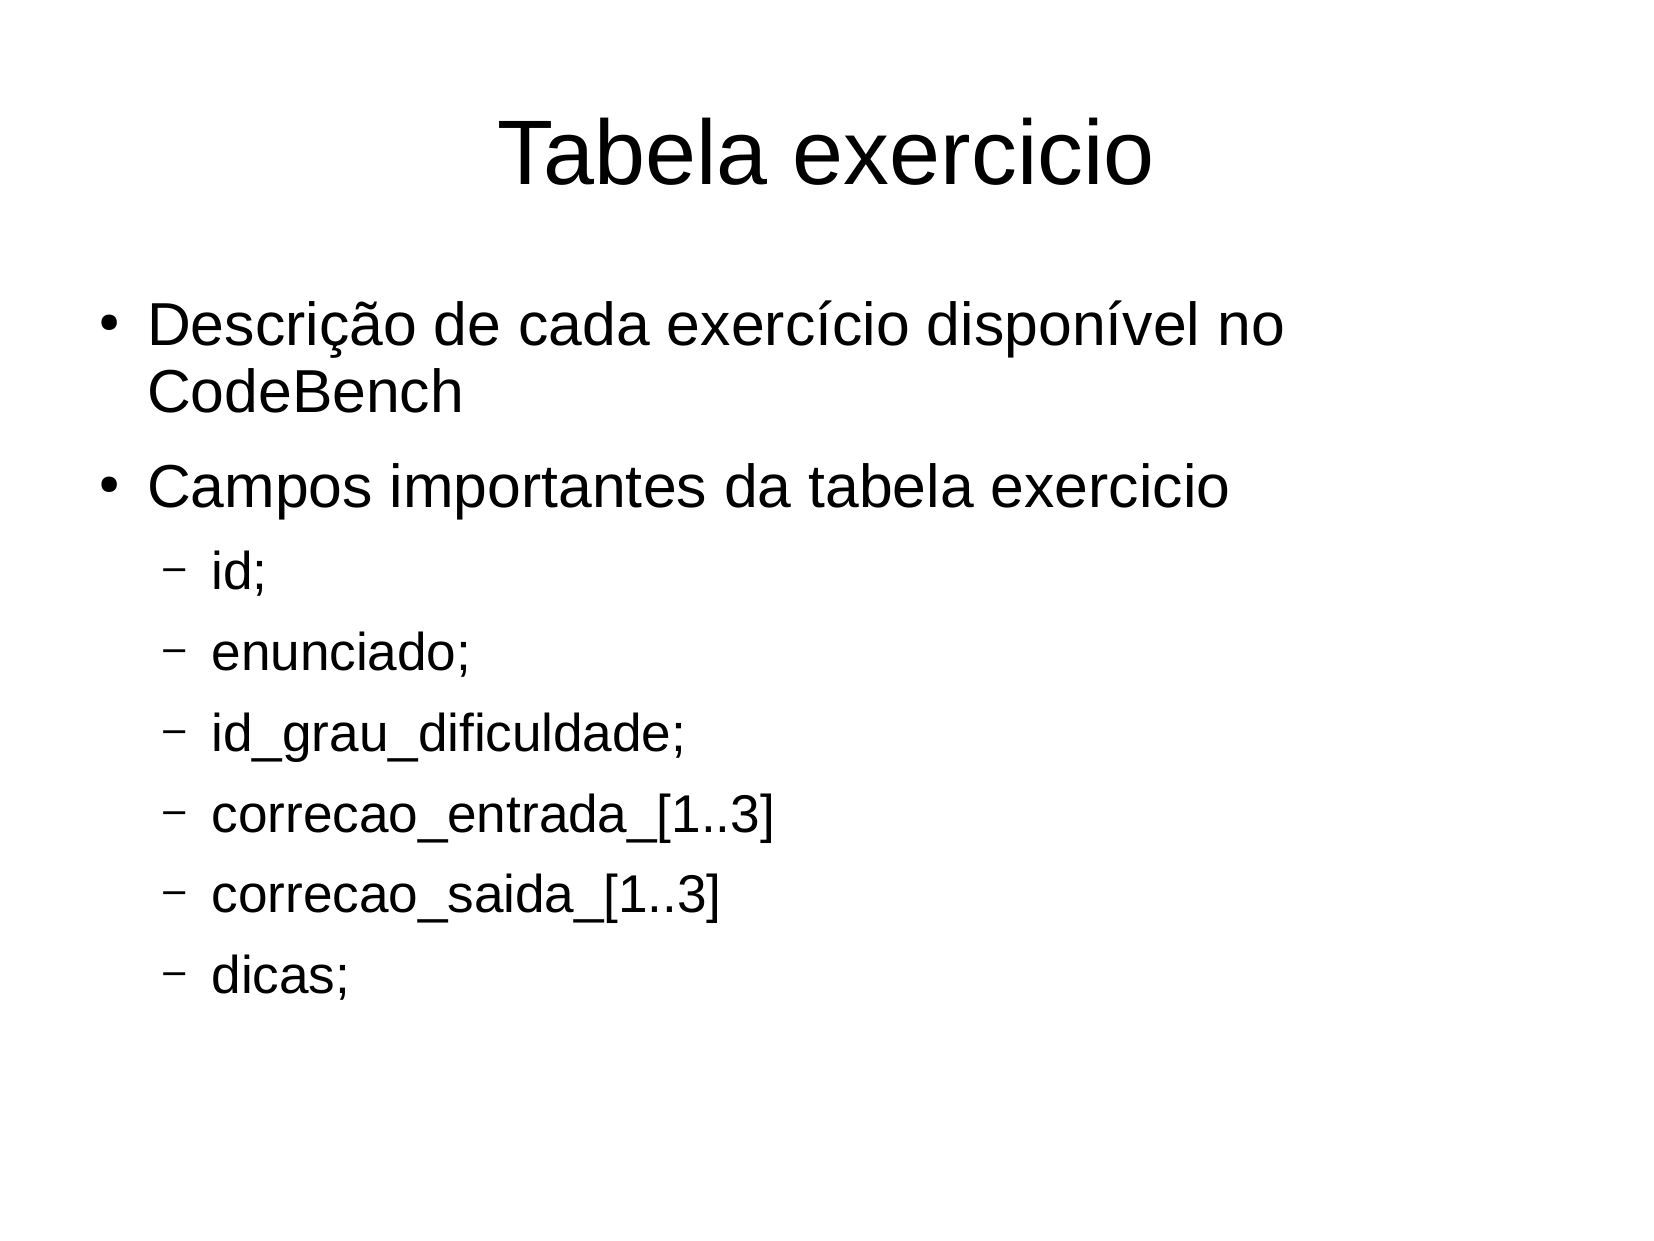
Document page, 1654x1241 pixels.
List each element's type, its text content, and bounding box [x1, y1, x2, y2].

title Tabela exercicio [82, 49, 1571, 257]
list Descrição de cada exercício disponível no CodeBench Campos importantes da tabela exercicio id; enunciado; id_grau_dificuldade; correcao_entrada_[1..3] correcao_saida_[1..3] dicas; [82, 290, 1571, 1010]
